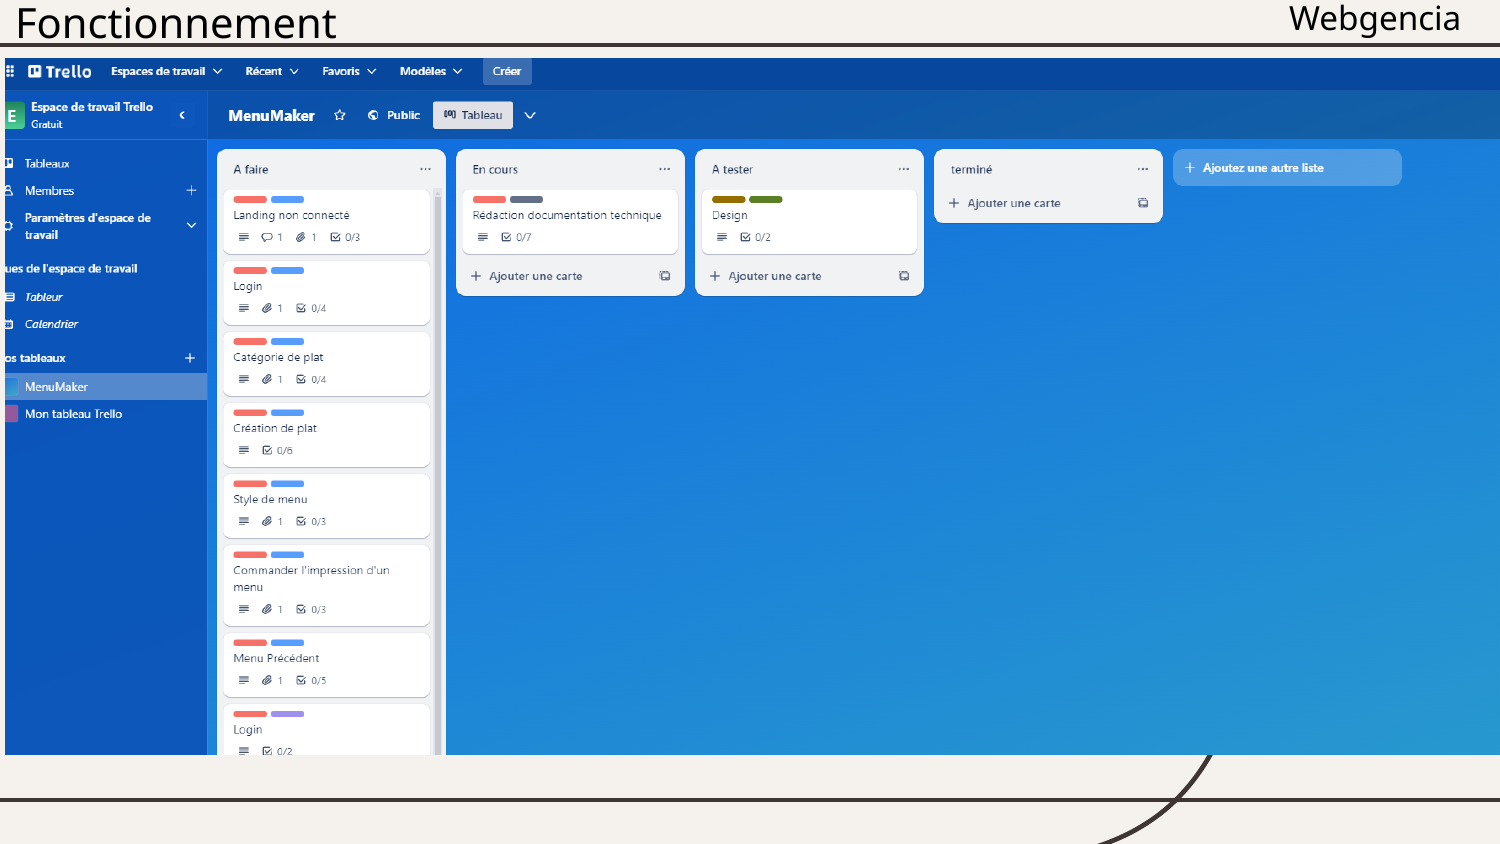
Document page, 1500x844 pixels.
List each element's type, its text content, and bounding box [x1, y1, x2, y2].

picture [5, 58, 1500, 755]
title Fonctionnement [0, 0, 995, 86]
text_box Webgencia [1250, 0, 1500, 42]
